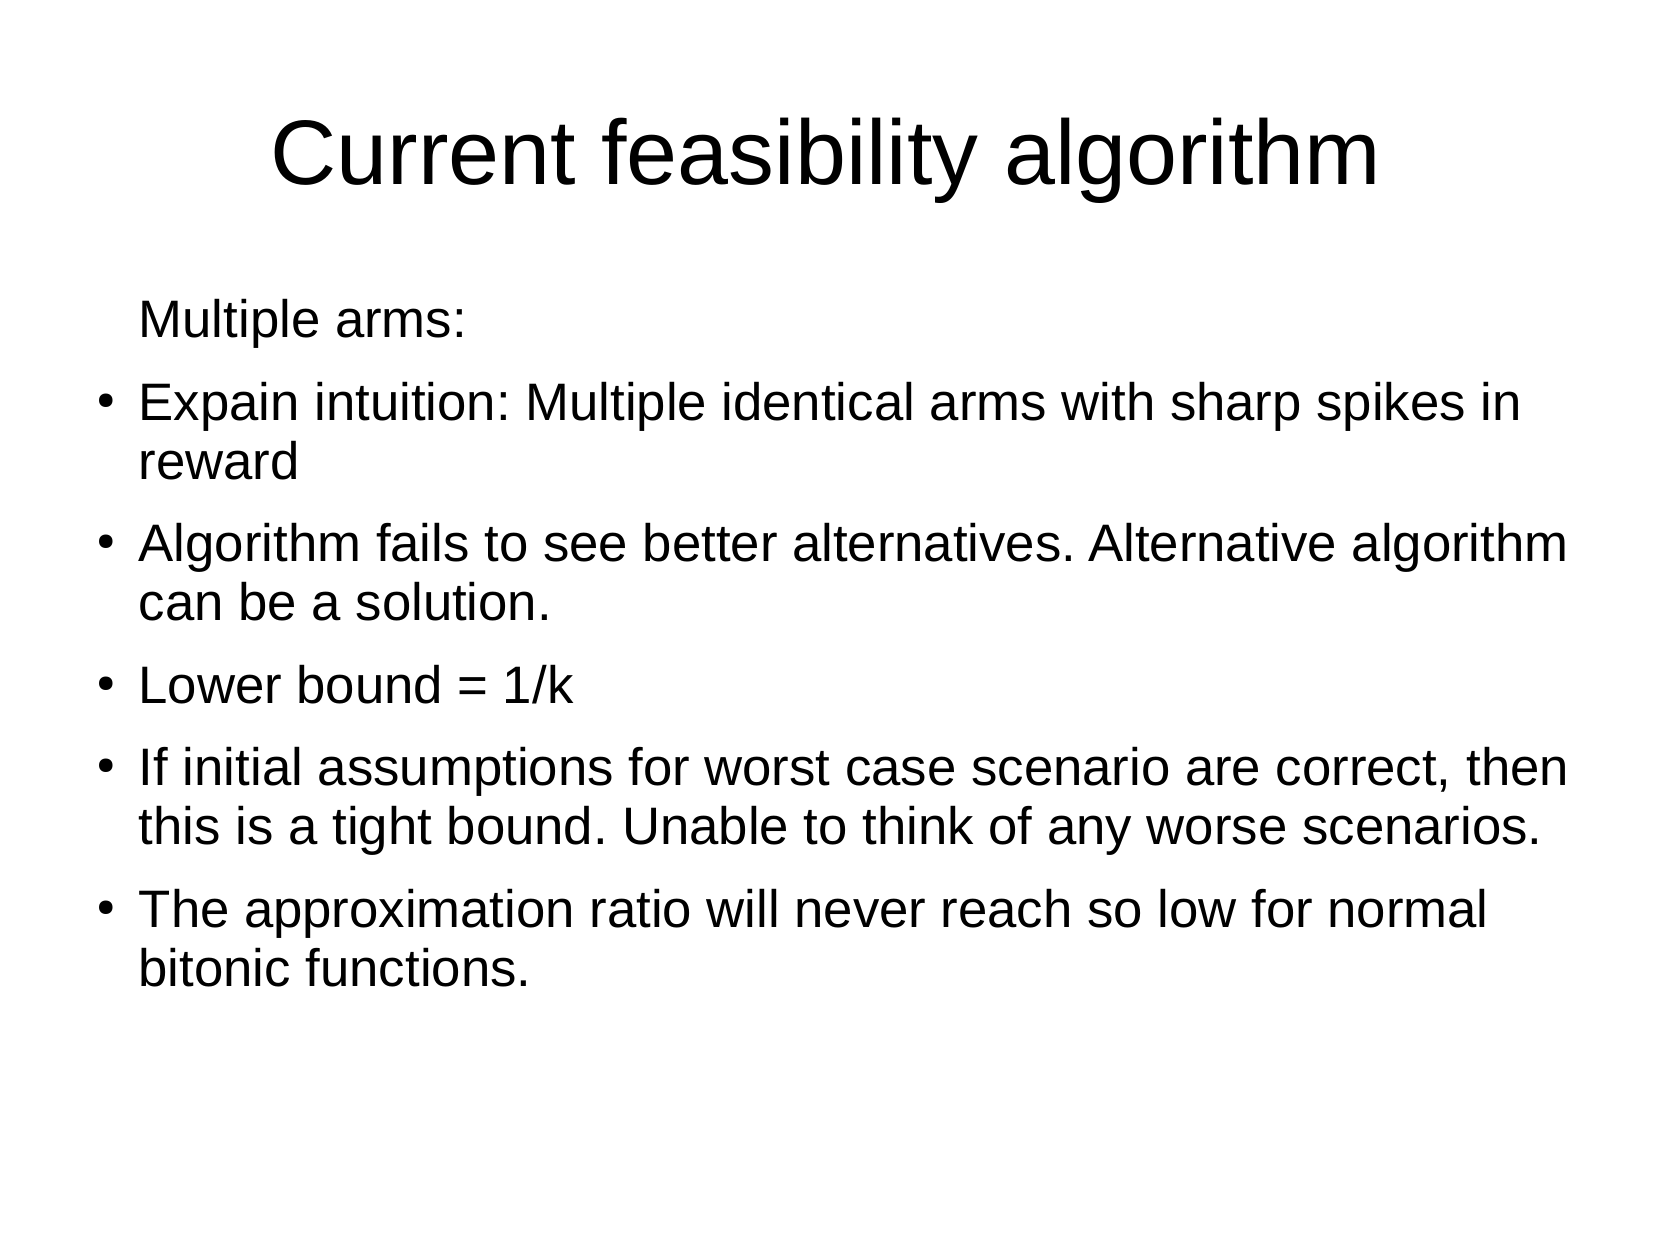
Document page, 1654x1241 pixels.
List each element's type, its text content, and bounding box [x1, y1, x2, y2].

title Current feasibility algorithm [82, 49, 1571, 257]
list Multiple arms: Expain intuition: Multiple identical arms with sharp spikes in reward Algorithm fails to see better alternatives. Alternative algorithm can be a solution. Lower bound = 1/k If initial assumptions for worst case scenario are correct, then this is a tight bound. Unable to think of any worse scenarios. The approximation ratio will never reach so low for normal bitonic functions. [82, 290, 1571, 1010]
